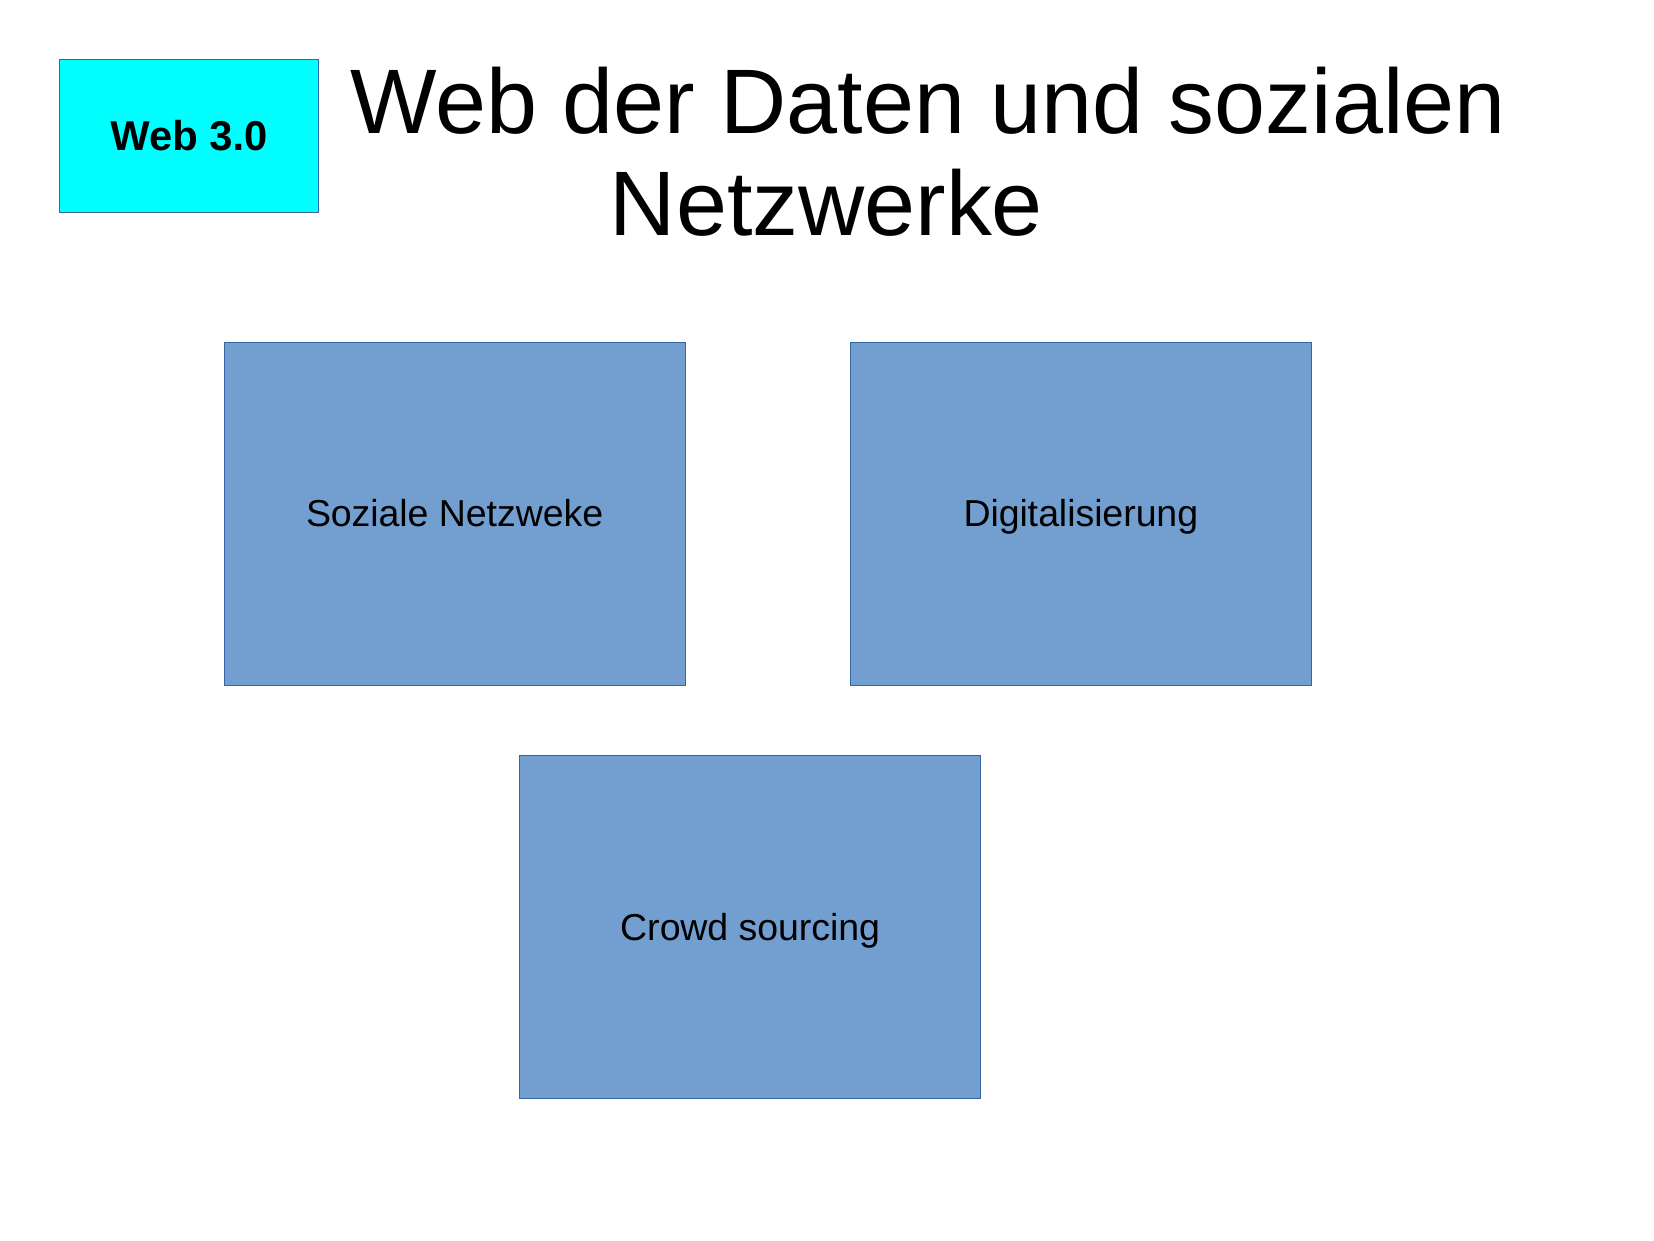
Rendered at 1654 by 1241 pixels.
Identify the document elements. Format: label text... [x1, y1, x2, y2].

text_box Crowd sourcing [519, 755, 981, 1099]
text_box Soziale Netzweke [224, 342, 686, 686]
text_box Digitalisierung [850, 342, 1312, 686]
text_box Web 3.0 [59, 59, 319, 213]
title Web der Daten und sozialen Netzwerke [82, 49, 1571, 257]
